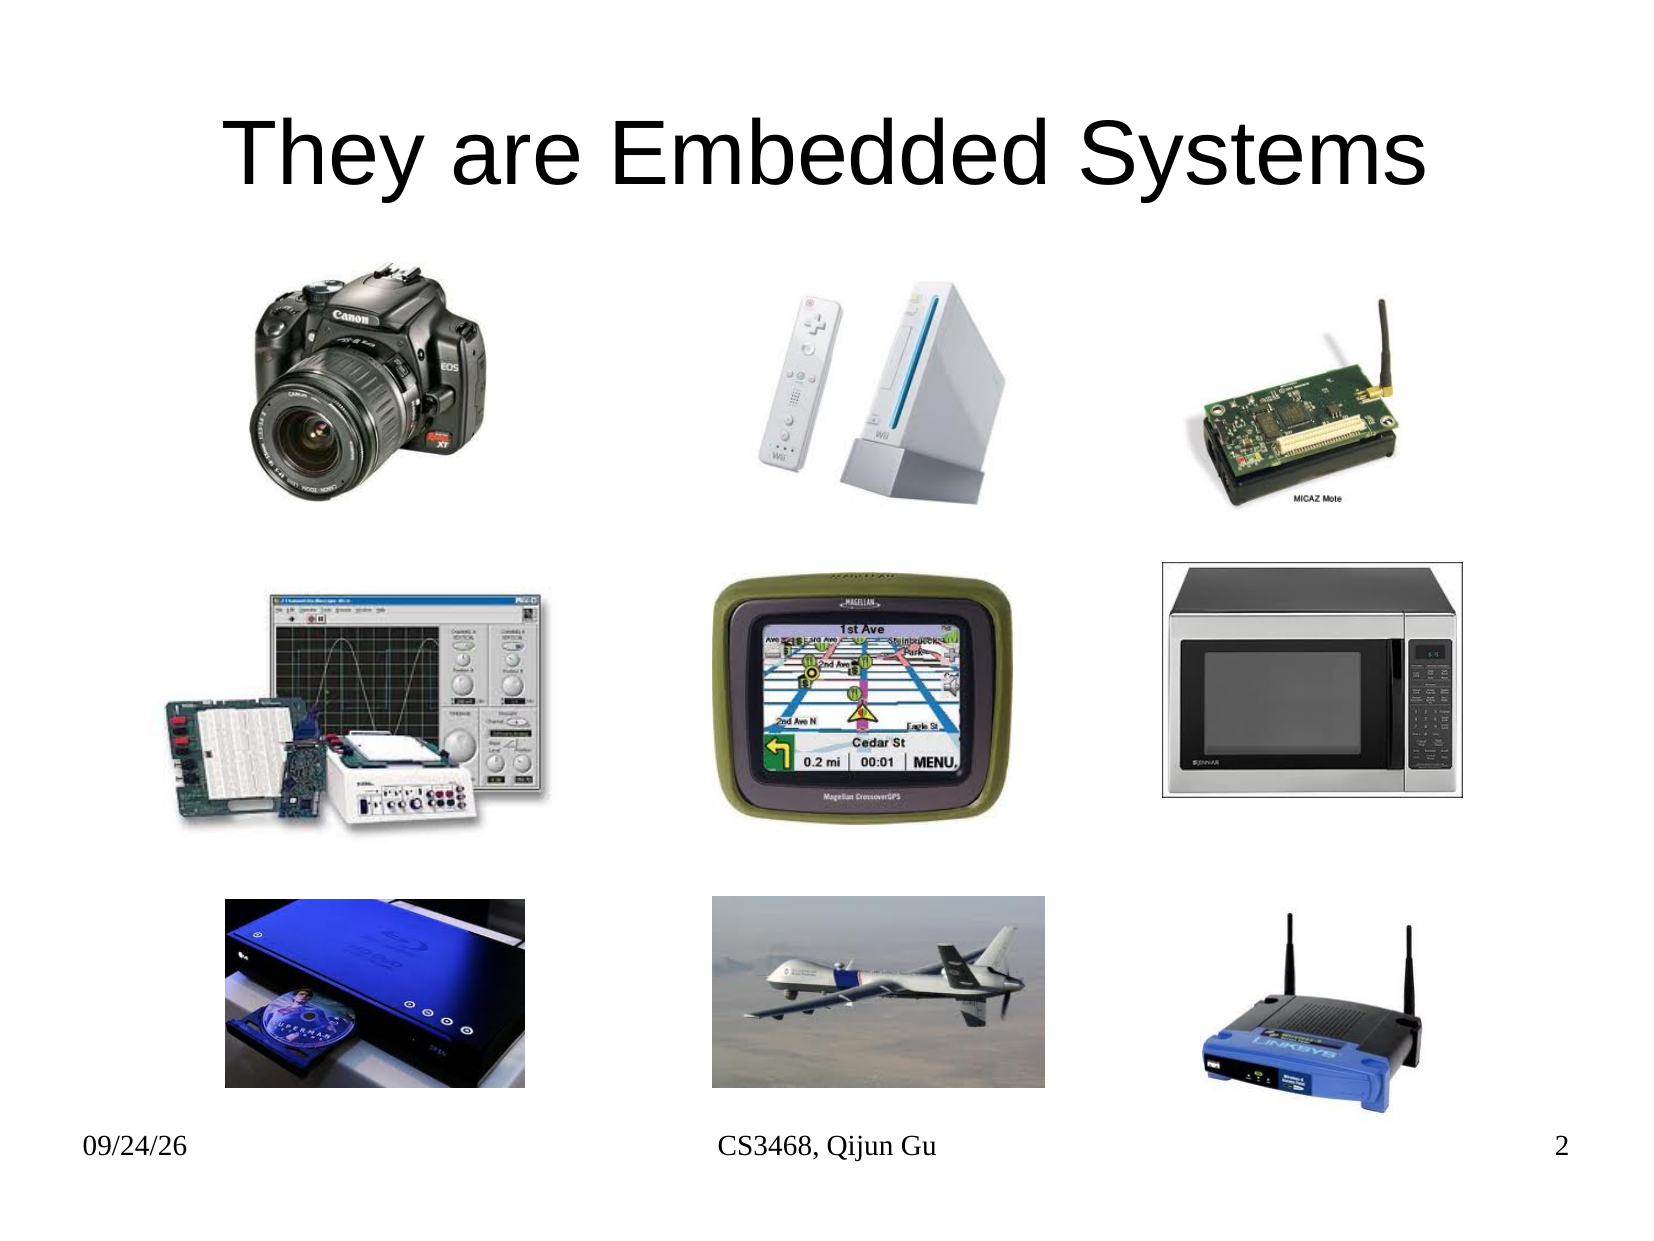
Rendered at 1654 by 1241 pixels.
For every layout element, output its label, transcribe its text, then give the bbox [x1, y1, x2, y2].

picture [712, 896, 1045, 1088]
title They are Embedded Systems [82, 49, 1570, 256]
picture [1162, 562, 1463, 798]
picture [1200, 899, 1426, 1126]
picture [1165, 293, 1426, 526]
picture [750, 262, 1013, 526]
picture [225, 899, 525, 1088]
picture [151, 562, 563, 861]
picture [712, 572, 1013, 826]
picture [248, 262, 488, 502]
